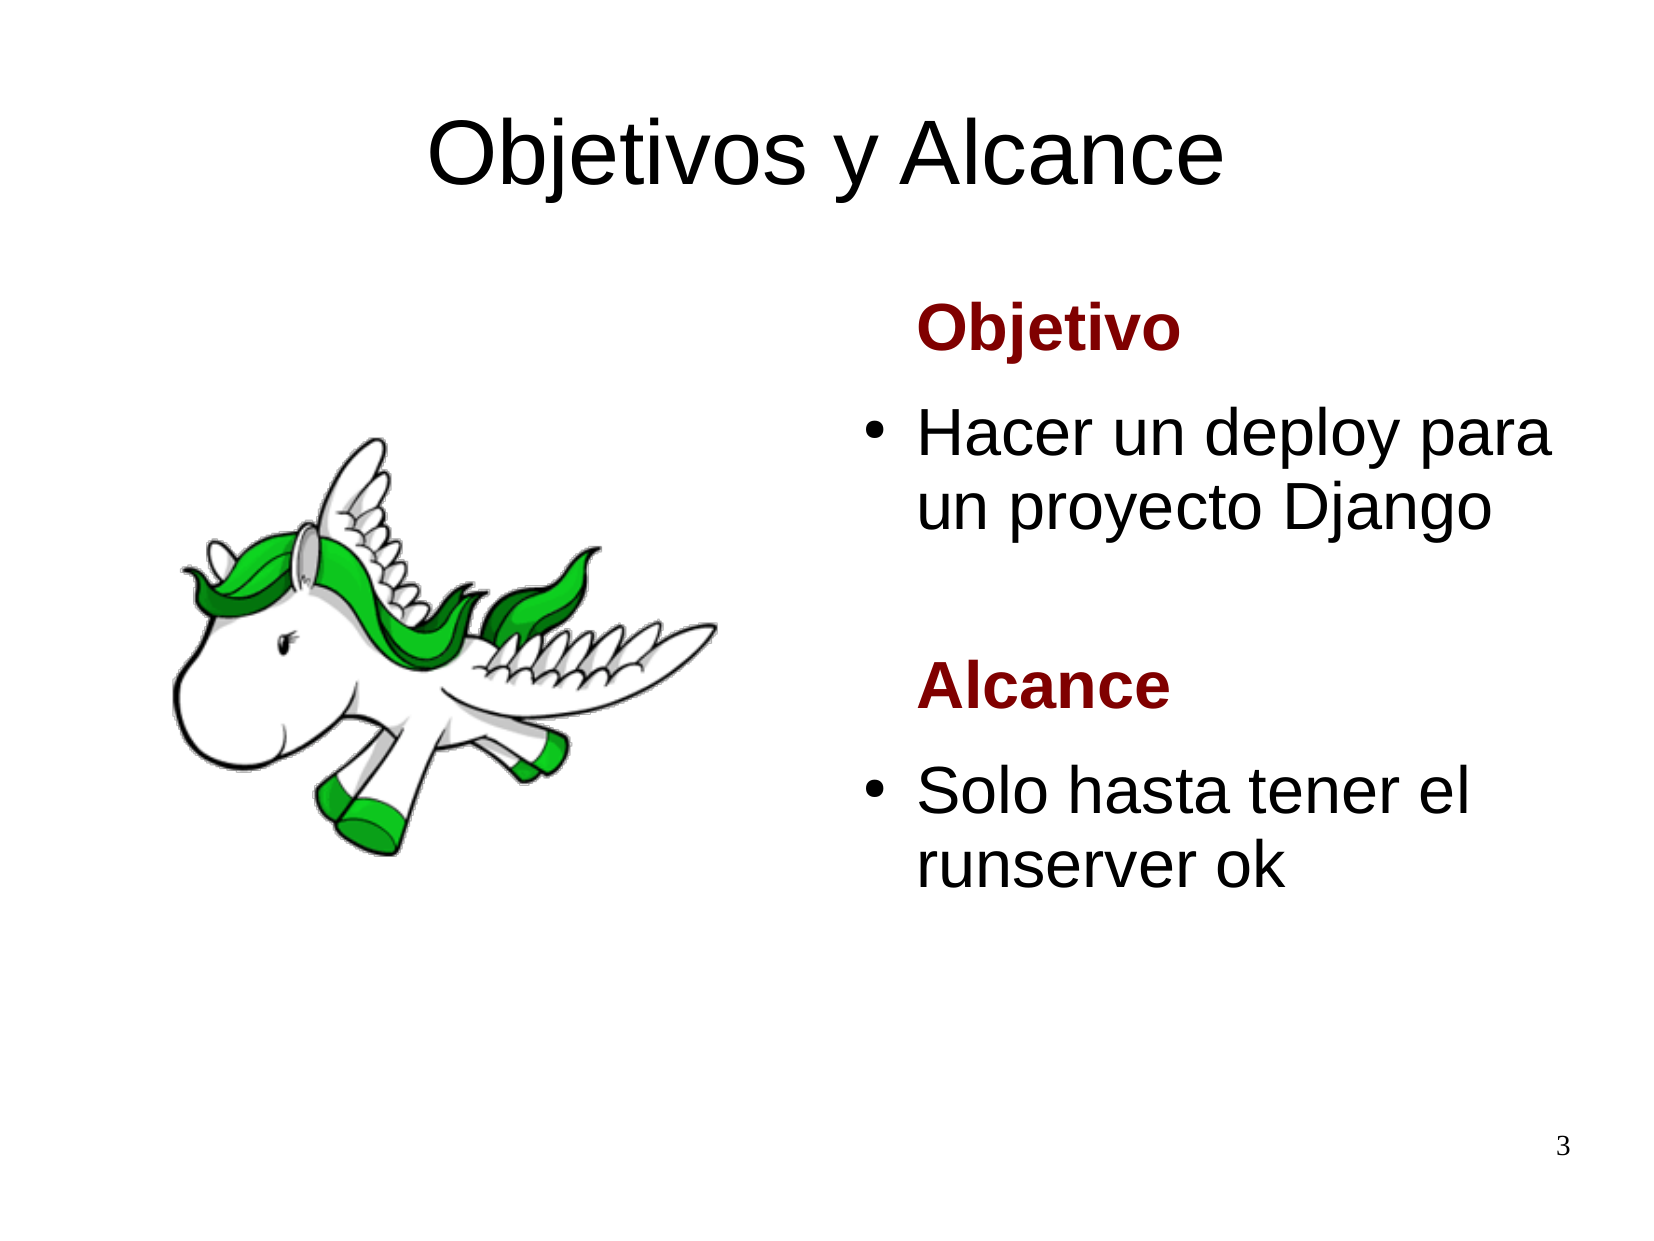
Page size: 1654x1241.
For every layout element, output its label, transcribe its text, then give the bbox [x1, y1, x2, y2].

title Objetivos y Alcance [82, 49, 1571, 257]
list Objetivo Hacer un deploy para un proyecto Django Alcance Solo hasta tener el runserver ok [845, 290, 1572, 1010]
picture [82, 416, 809, 883]
